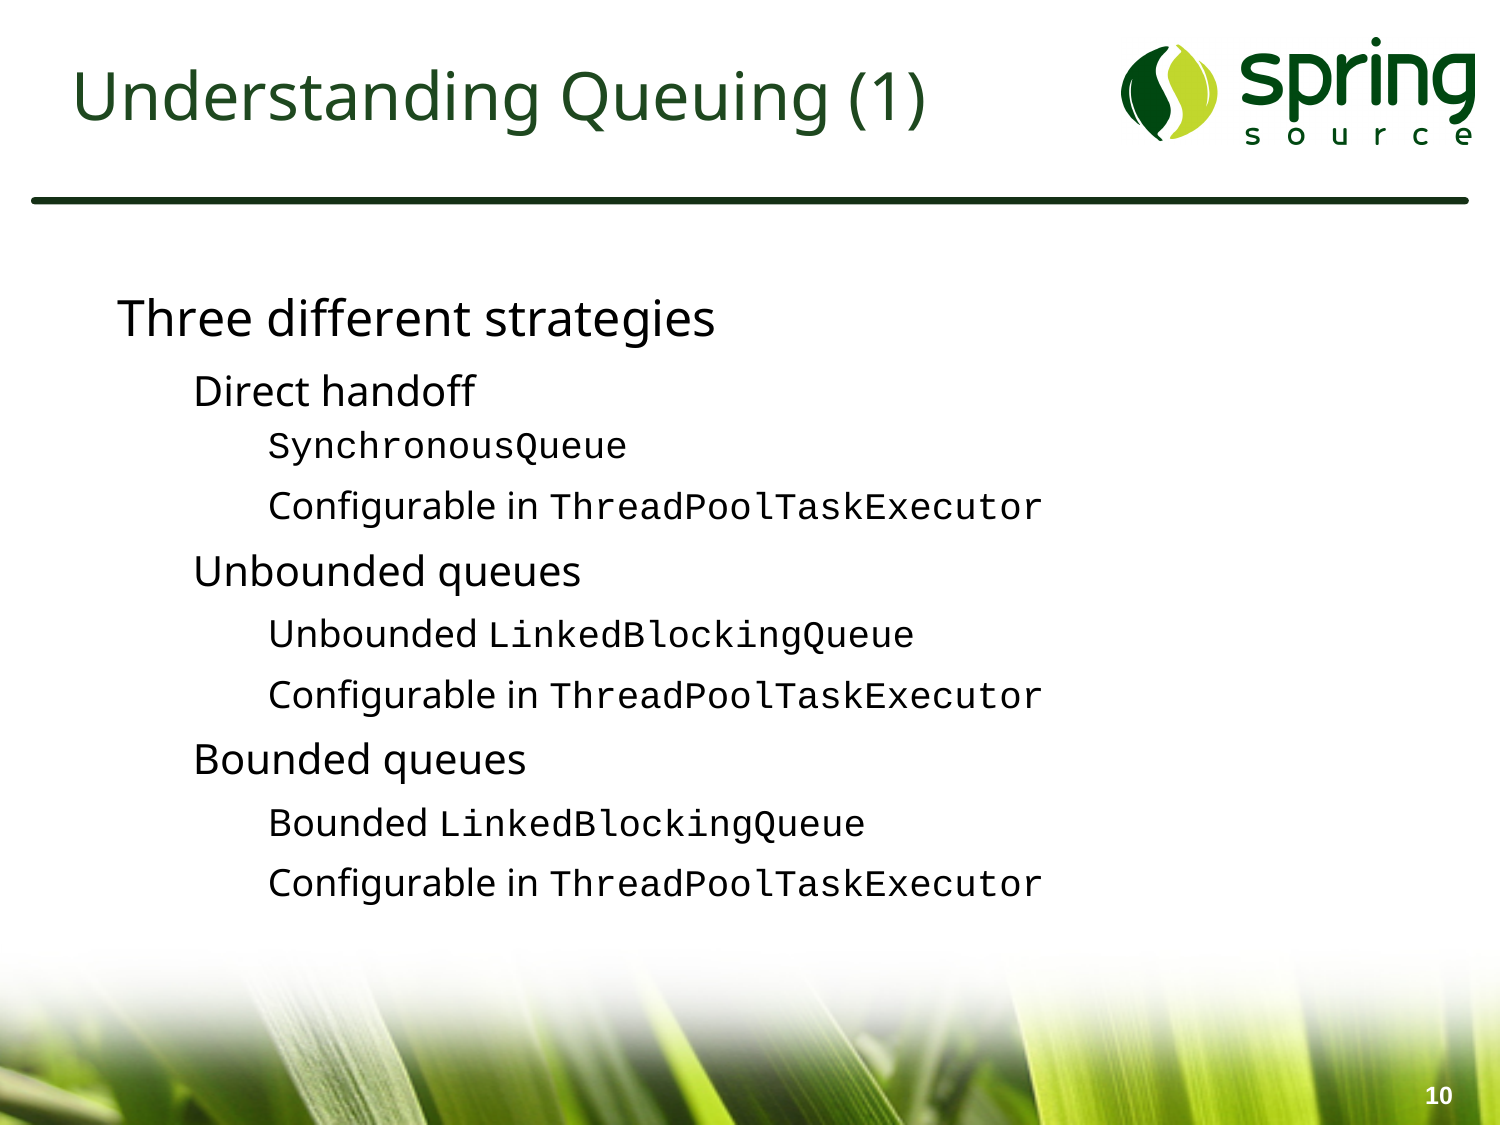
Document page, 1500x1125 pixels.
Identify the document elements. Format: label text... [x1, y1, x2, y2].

list Three different strategies Direct handoff SynchronousQueue Configurable in ThreadPoolTaskExecutor Unbounded queues Unbounded LinkedBlockingQueue Configurable in ThreadPoolTaskExecutor Bounded queues Bounded LinkedBlockingQueue Configurable in ThreadPoolTaskExecutor [103, 275, 1394, 938]
picture [0, 944, 1500, 1125]
title Understanding Queuing (1) [56, 13, 1089, 176]
picture [1121, 37, 1475, 145]
